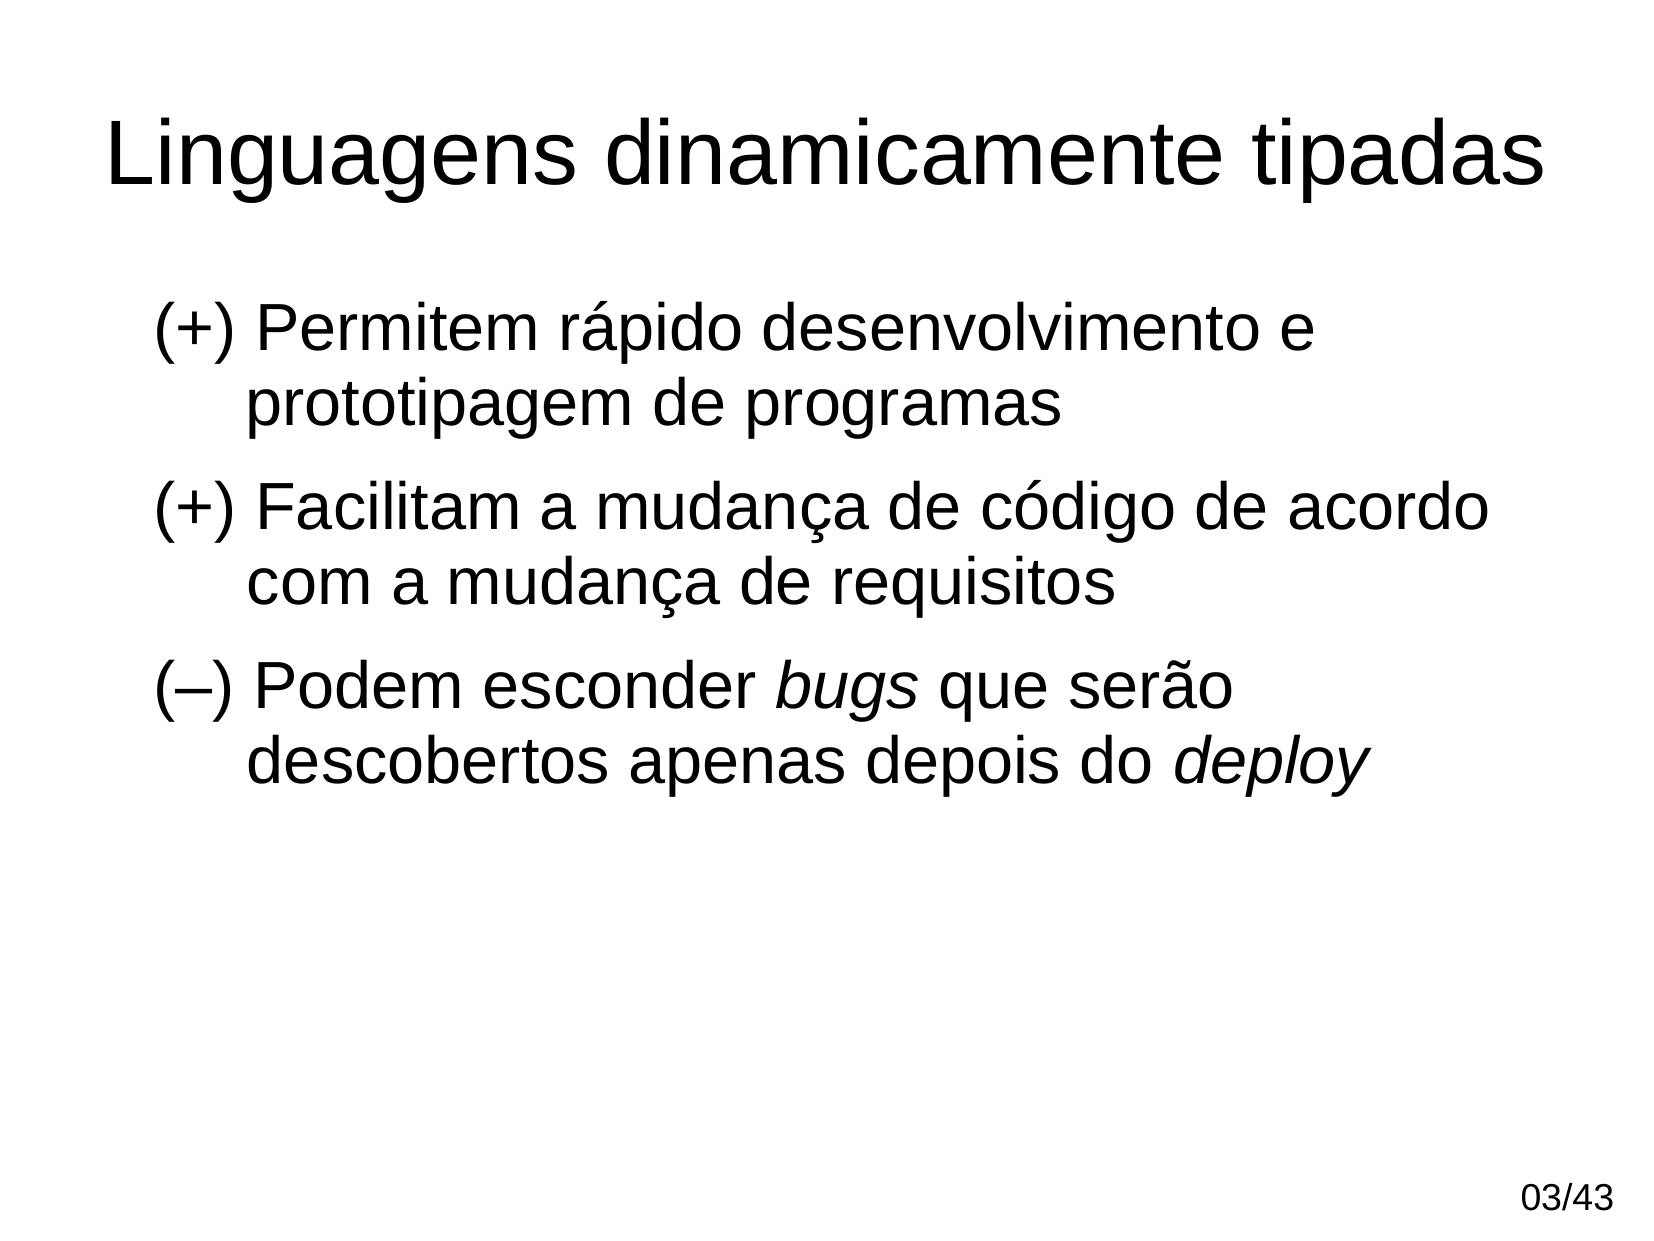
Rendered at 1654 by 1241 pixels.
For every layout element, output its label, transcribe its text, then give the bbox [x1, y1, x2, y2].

text_box 03/43 [1495, 1168, 1630, 1239]
title Linguagens dinamicamente tipadas [82, 49, 1571, 257]
list (+) Permitem rápido desenvolvimento e prototipagem de programas (+) Facilitam a mudança de código de acordo com a mudança de requisitos (–) Podem esconder bugs que serão descobertos apenas depois do deploy [82, 290, 1571, 1109]
